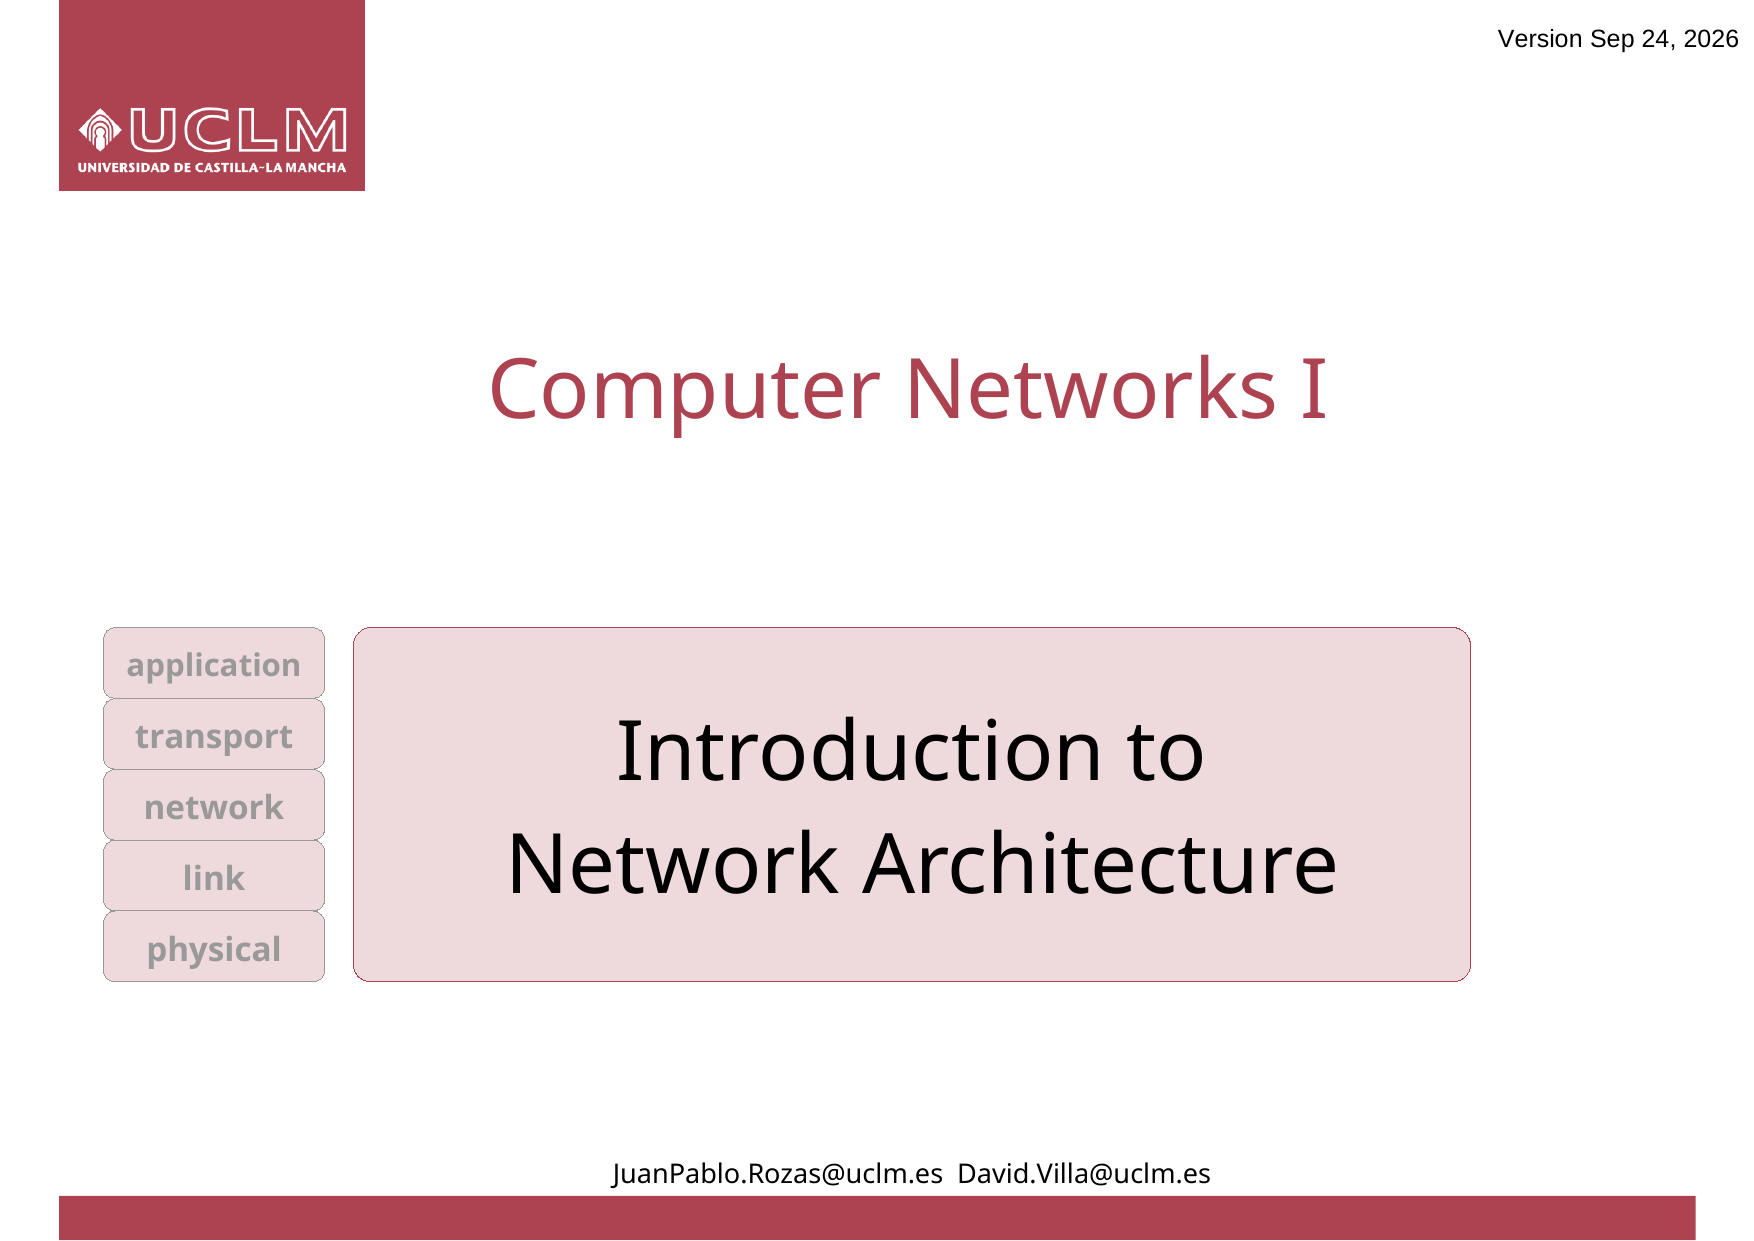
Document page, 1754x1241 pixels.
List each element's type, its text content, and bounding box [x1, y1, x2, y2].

title Introduction to Network Architecture [353, 627, 1471, 982]
text_box link [103, 840, 325, 911]
text_box JuanPablo.Rozas@uclm.es David.Villa@uclm.es [494, 1151, 1329, 1241]
picture [59, 0, 365, 191]
text_box application [103, 627, 325, 698]
text_box network [103, 769, 325, 841]
text_box physical [103, 910, 325, 982]
text_box transport [103, 698, 325, 769]
